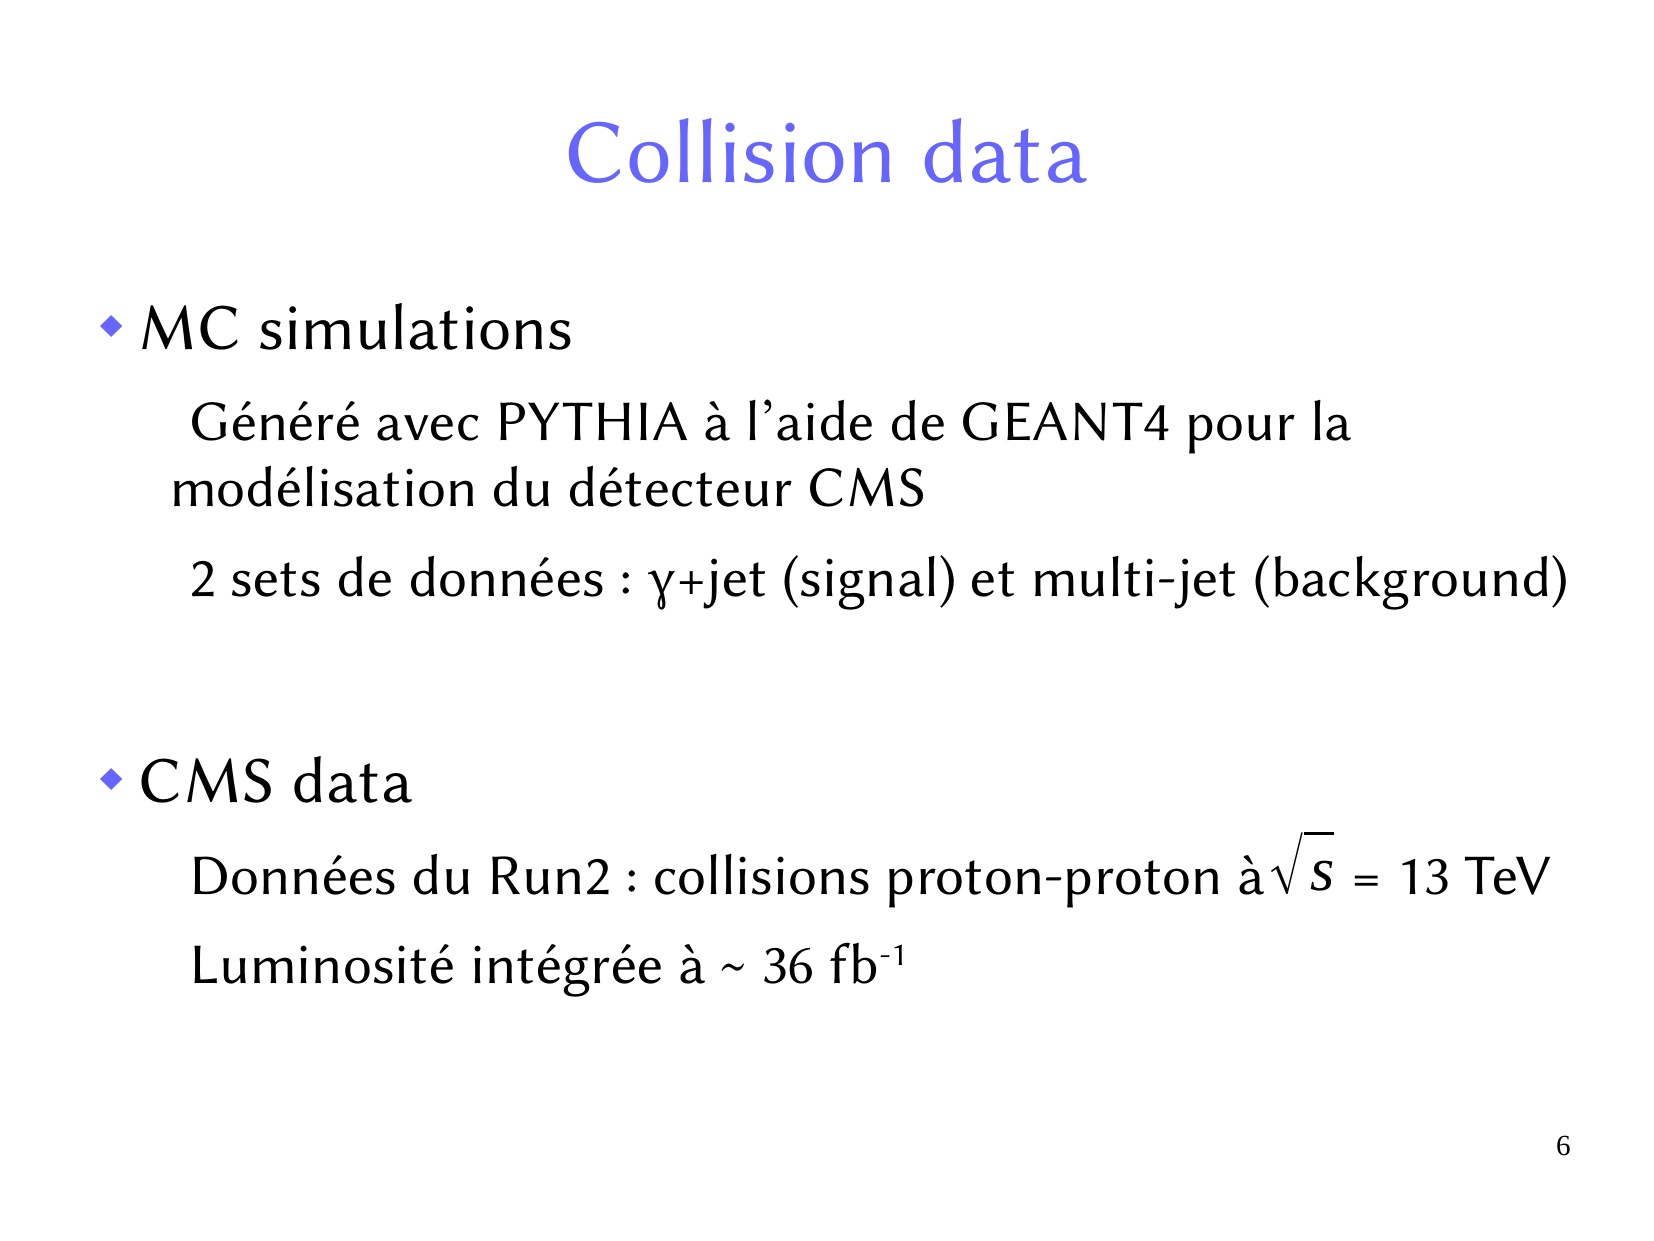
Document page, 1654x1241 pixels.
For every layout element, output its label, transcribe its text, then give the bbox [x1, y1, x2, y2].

list MC simulations Généré avec PYTHIA à l’aide de GEANT4 pour la modélisation du détecteur CMS 2 sets de données : γ+jet (signal) et multi-jet (background) CMS data Données du Run2 : collisions proton-proton à = 13 TeV Luminosité intégrée à ~ 36 fb-1 [82, 290, 1571, 1010]
chart [1263, 829, 1341, 904]
title Collision data [82, 49, 1571, 257]
